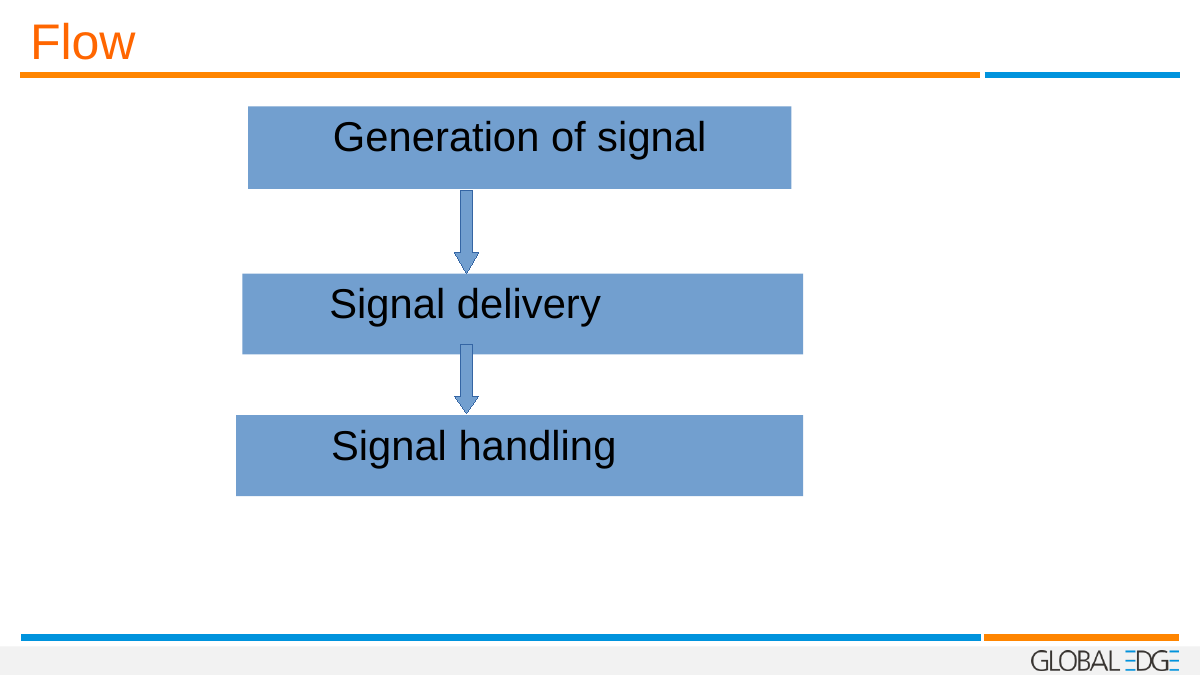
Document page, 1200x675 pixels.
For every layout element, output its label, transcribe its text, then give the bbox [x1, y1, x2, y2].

text_box Signal delivery [242, 273, 804, 355]
picture [1031, 650, 1179, 671]
text_box Signal handling [236, 415, 804, 497]
text_box [454, 344, 479, 414]
text_box [454, 190, 479, 274]
title Flow [11, 12, 154, 71]
text_box Generation of signal [248, 106, 792, 189]
